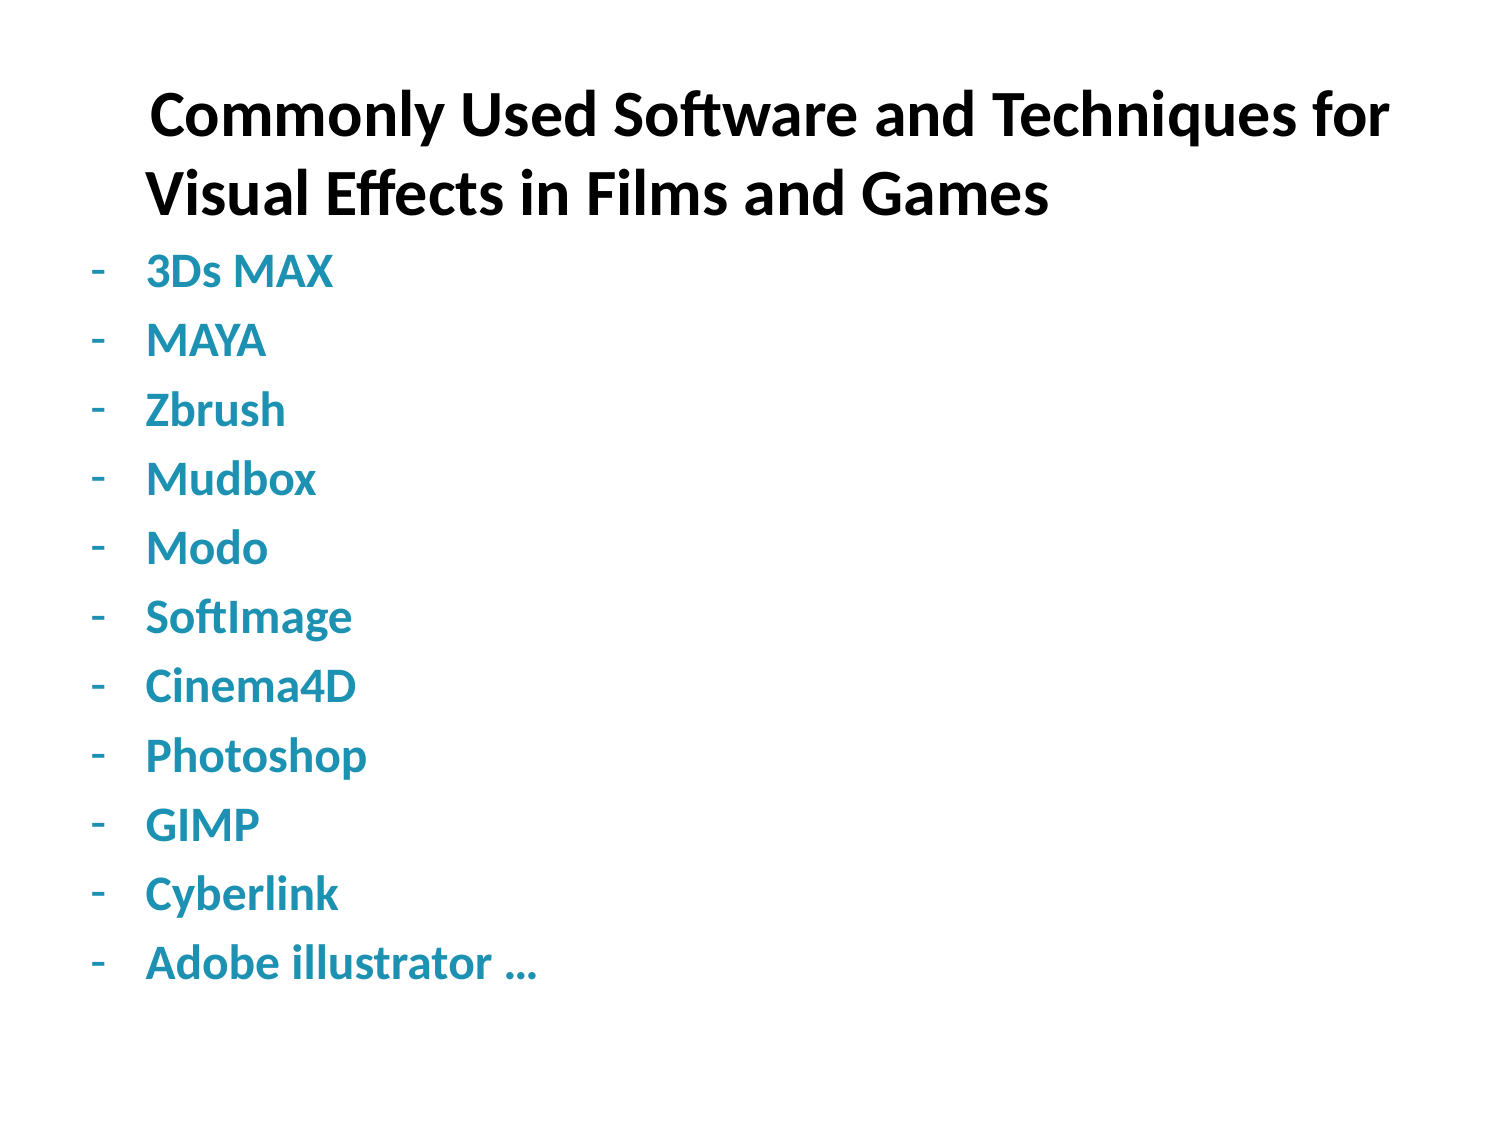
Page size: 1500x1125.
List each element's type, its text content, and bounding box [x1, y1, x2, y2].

list Commonly Used Software and Techniques for Visual Effects in Films and Games 3Ds MAX MAYA Zbrush Mudbox Modo SoftImage Cinema4D Photoshop GIMP Cyberlink Adobe illustrator … [75, 62, 1425, 1005]
